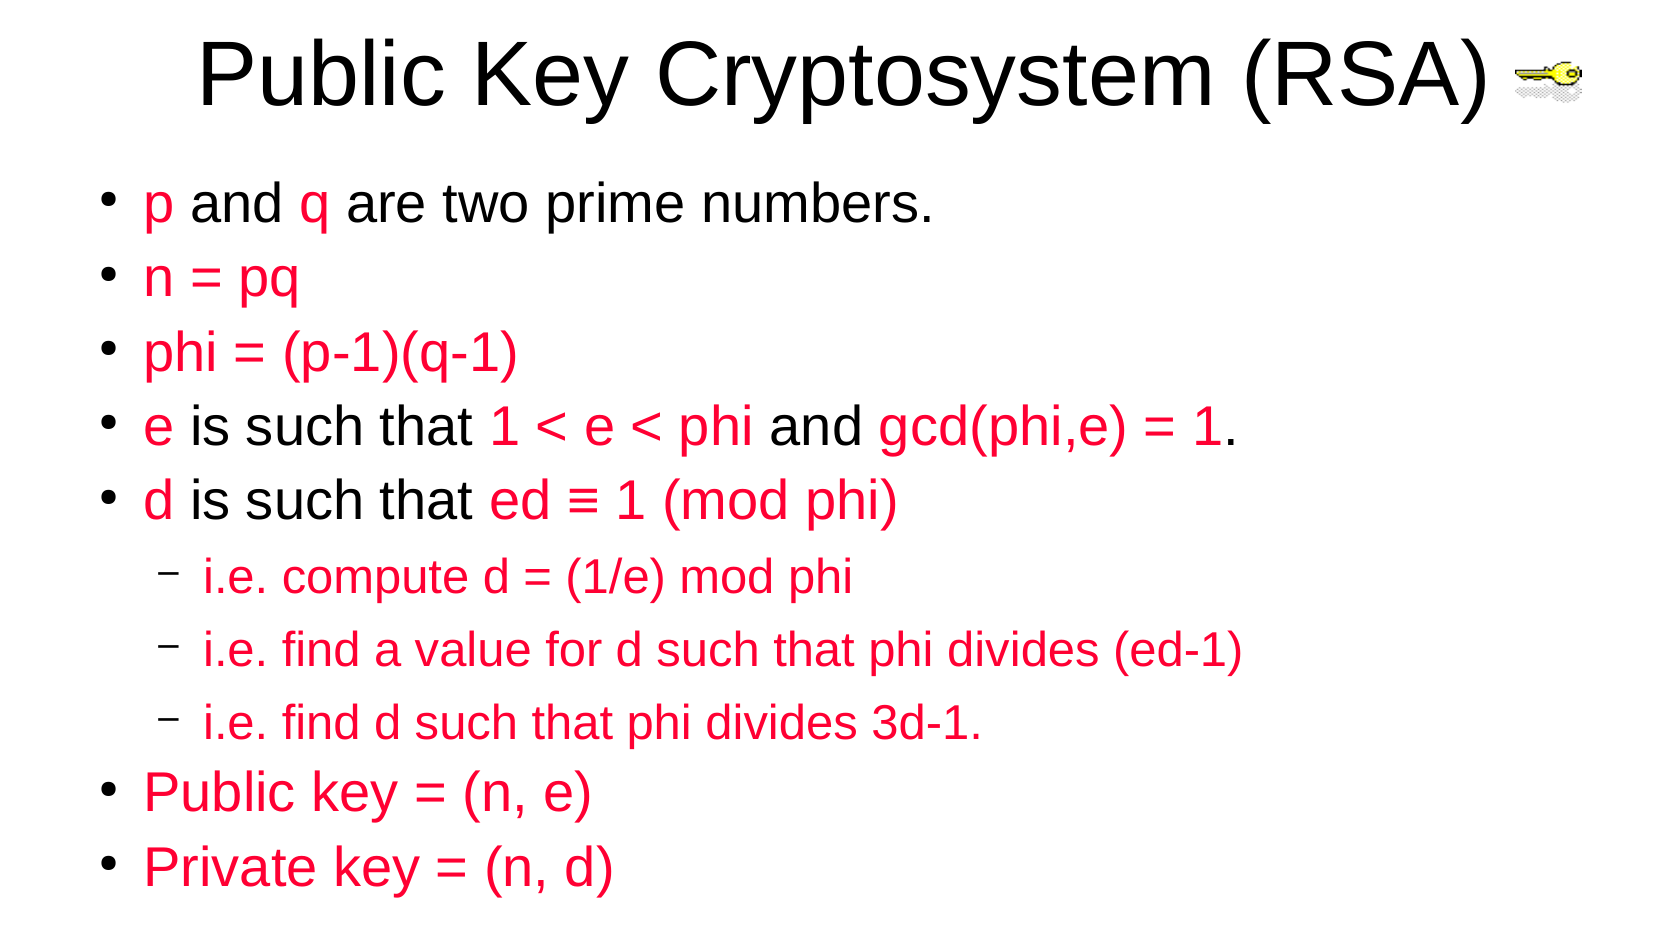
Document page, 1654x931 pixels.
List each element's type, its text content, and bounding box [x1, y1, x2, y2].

picture [1515, 57, 1582, 108]
title Public Key Cryptosystem (RSA) [124, 0, 1530, 147]
list p and q are two prime numbers. n = pq phi = (p-1)(q-1) e is such that 1 < e < phi and gcd(phi,e) = 1. d is such that ed ≡ 1 (mod phi) i.e. compute d = (1/e) mod phi i.e. find a value for d such that phi divides (ed-1) i.e. find d such that phi divides 3d-1. Public key = (n, e) Private key = (n, d) [68, 166, 1654, 911]
